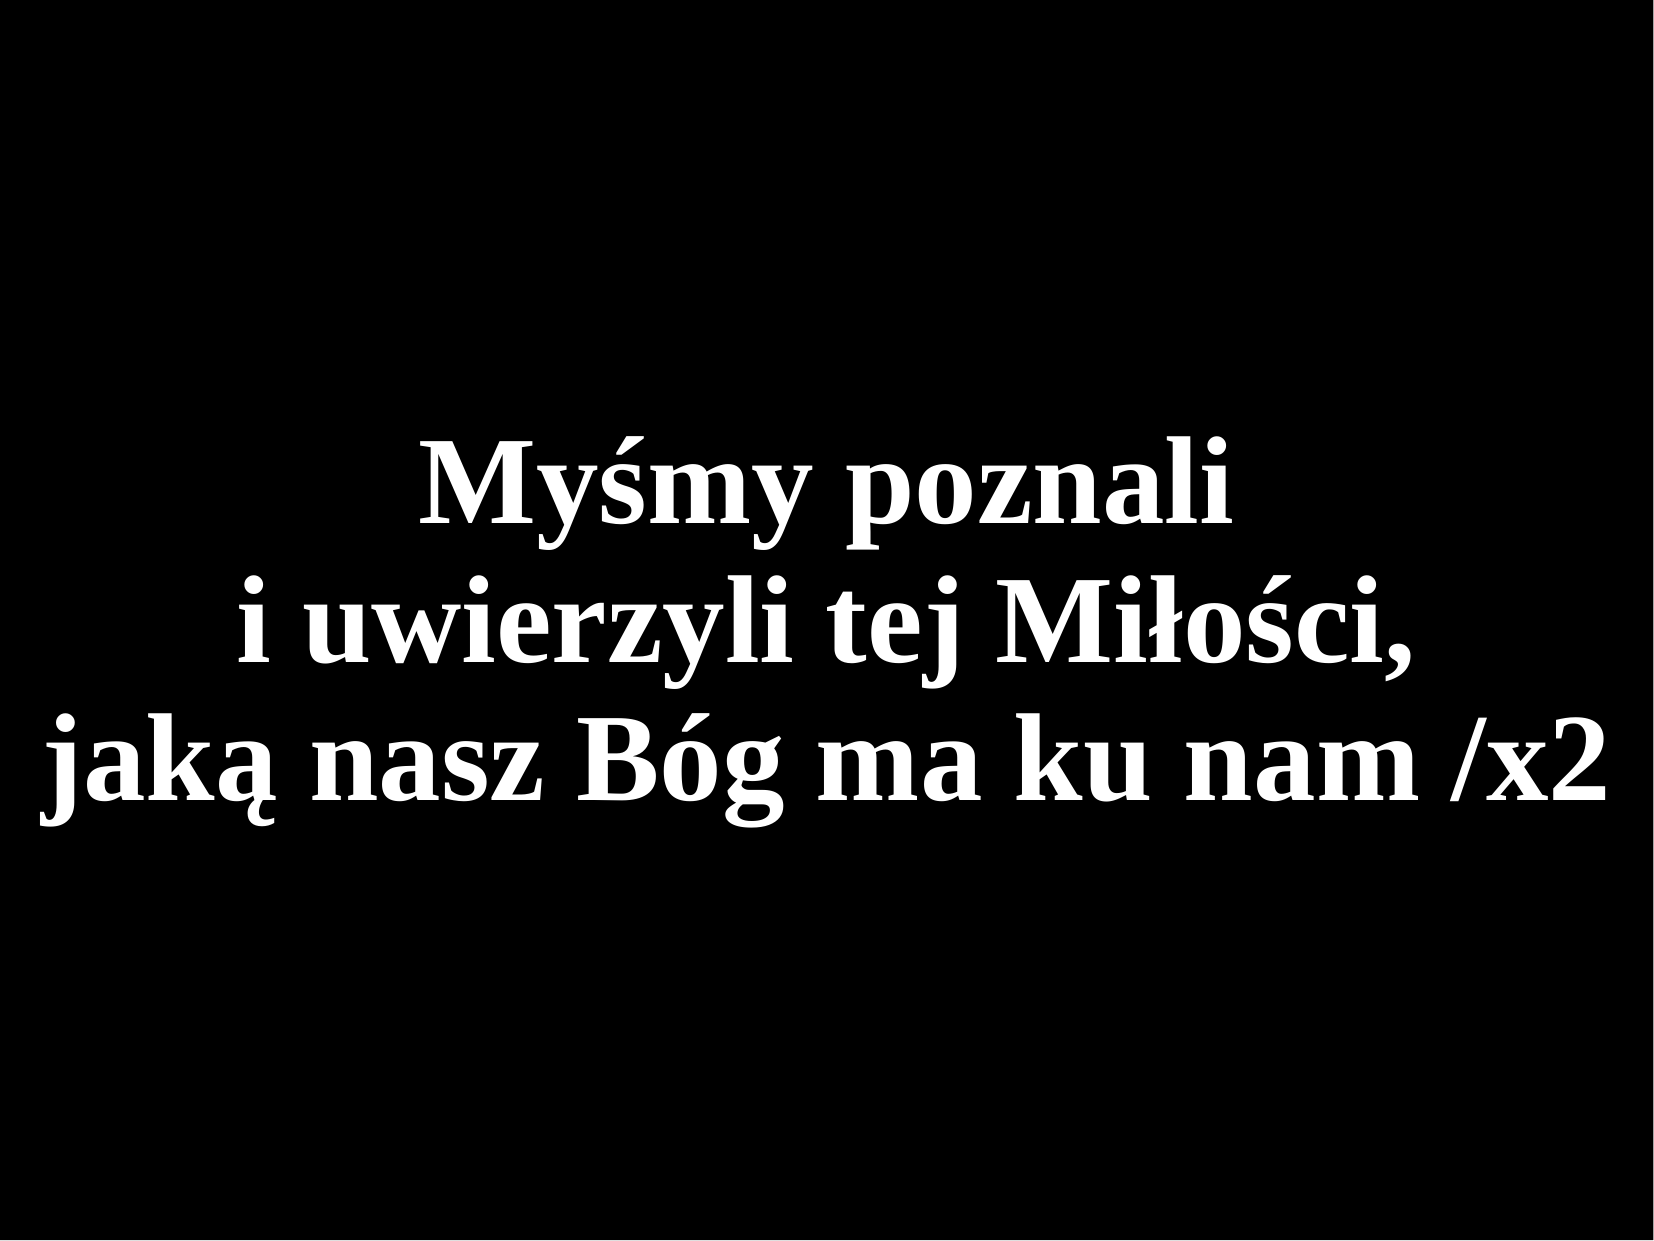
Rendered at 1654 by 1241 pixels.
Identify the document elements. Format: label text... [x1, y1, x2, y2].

title Myśmy poznali i uwierzyli tej Miłości, jaką nasz Bóg ma ku nam /x2 [0, 0, 1654, 1241]
